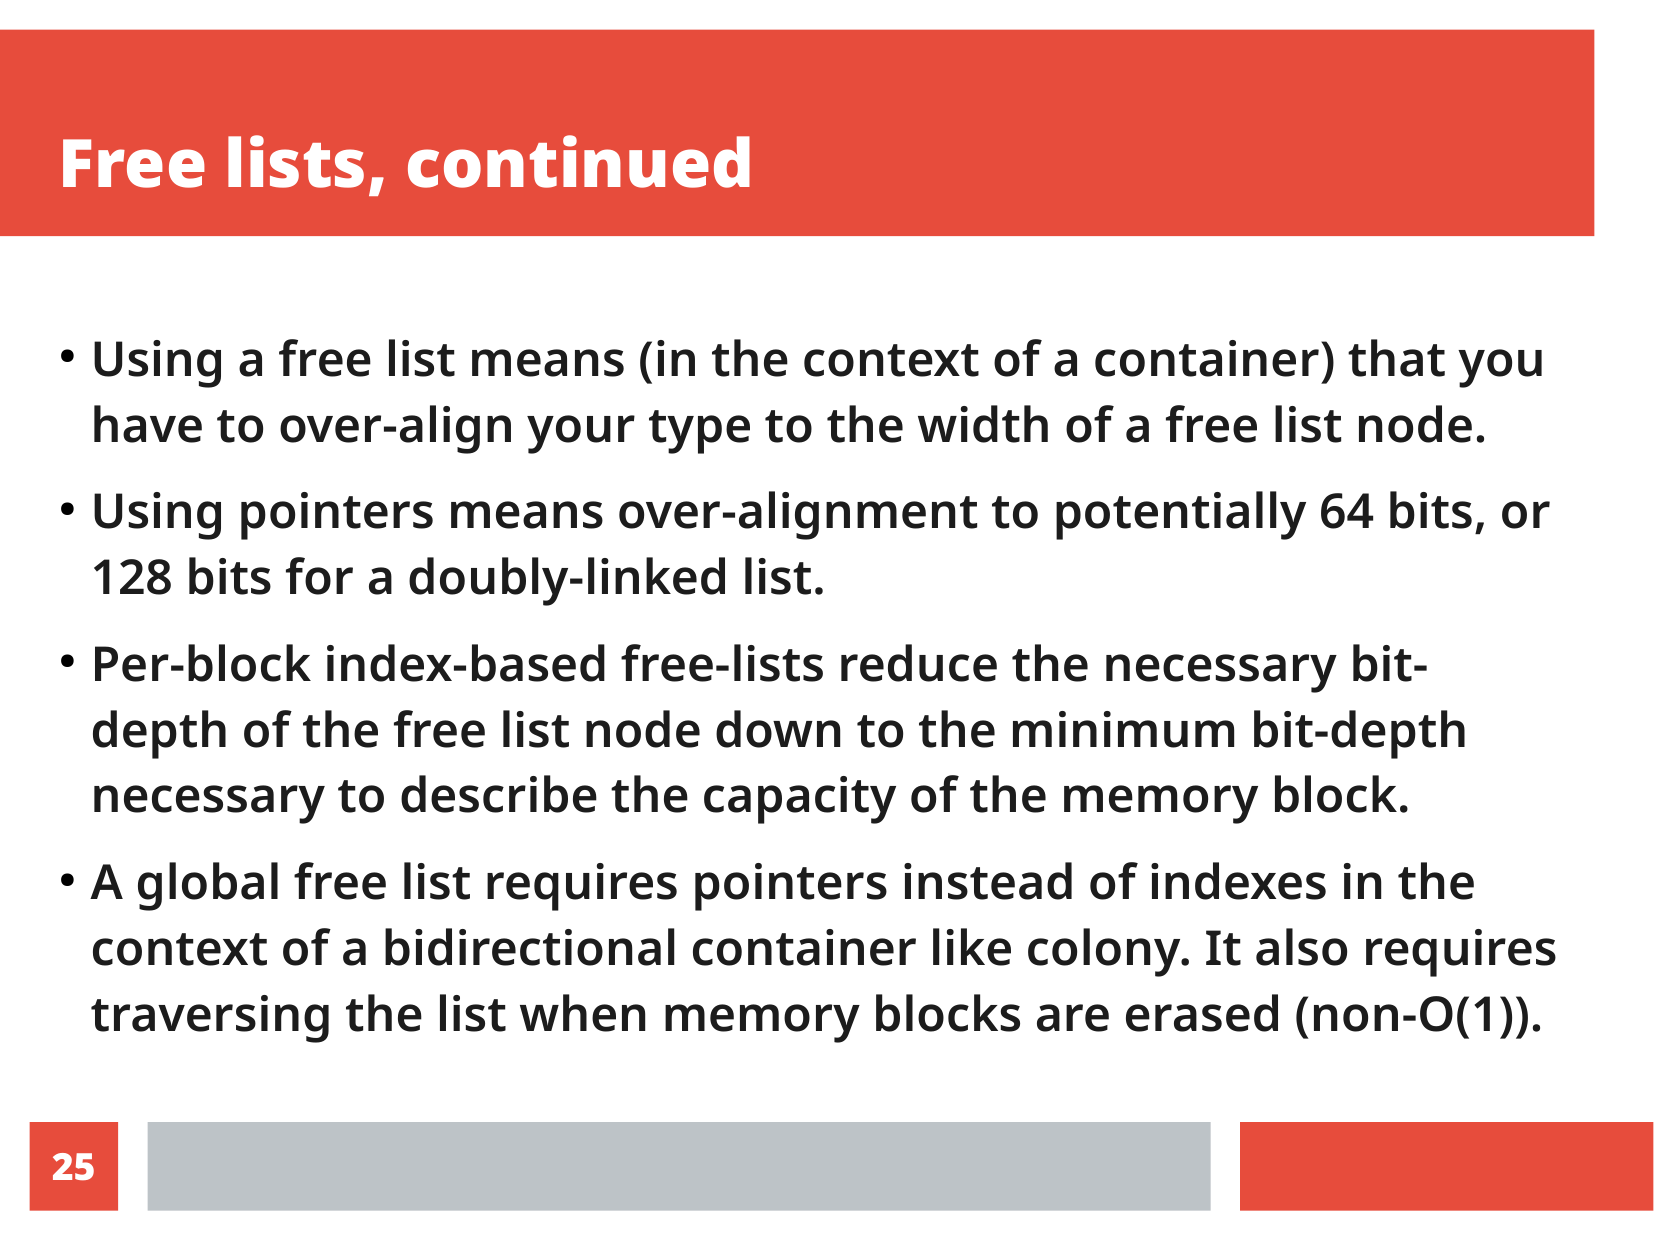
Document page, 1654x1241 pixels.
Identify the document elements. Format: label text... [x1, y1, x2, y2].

title Free lists, continued [59, 59, 1595, 207]
list Using a free list means (in the context of a container) that you have to over-align your type to the width of a free list node. Using pointers means over-alignment to potentially 64 bits, or 128 bits for a doubly-linked list. Per-block index-based free-lists reduce the necessary bit-depth of the free list node down to the minimum bit-depth necessary to describe the capacity of the memory block. A global free list requires pointers instead of indexes in the context of a bidirectional container like colony. It also requires traversing the list when memory blocks are erased (non-O(1)). [59, 324, 1565, 1093]
